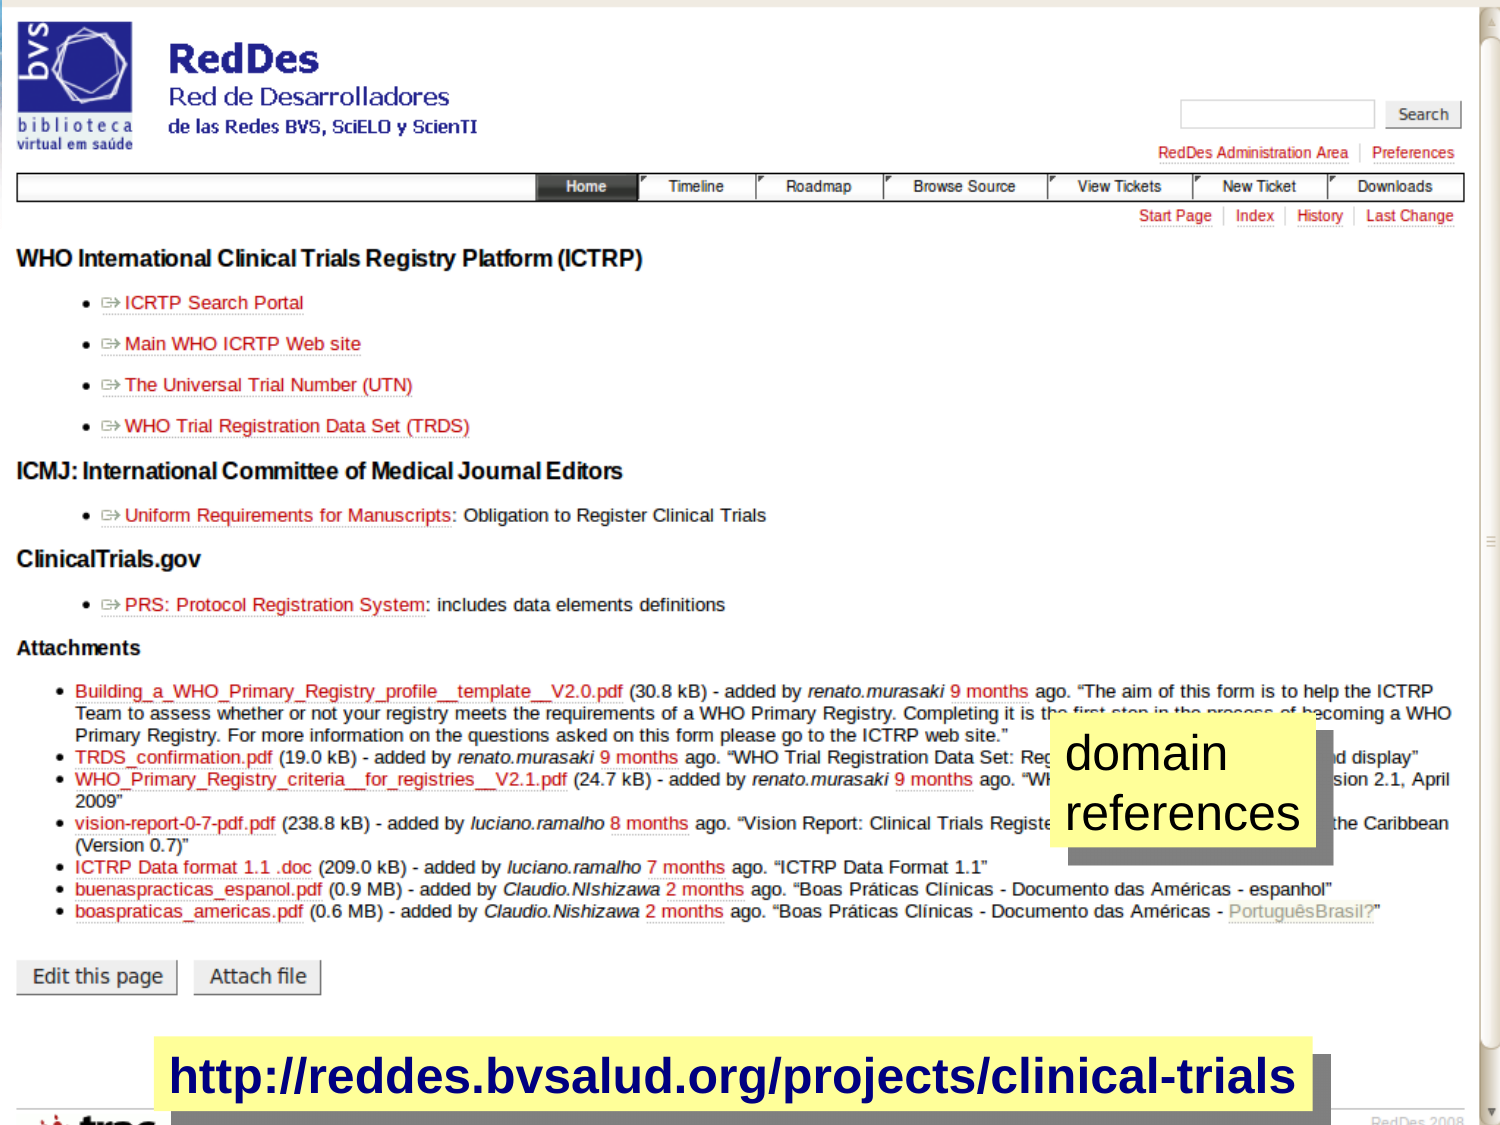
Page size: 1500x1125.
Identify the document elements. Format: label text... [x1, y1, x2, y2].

picture [0, 0, 1500, 1125]
text_box domain references [1050, 712, 1316, 848]
text_box http://reddes.bvsalud.org/projects/clinical-trials [153, 1036, 1313, 1112]
